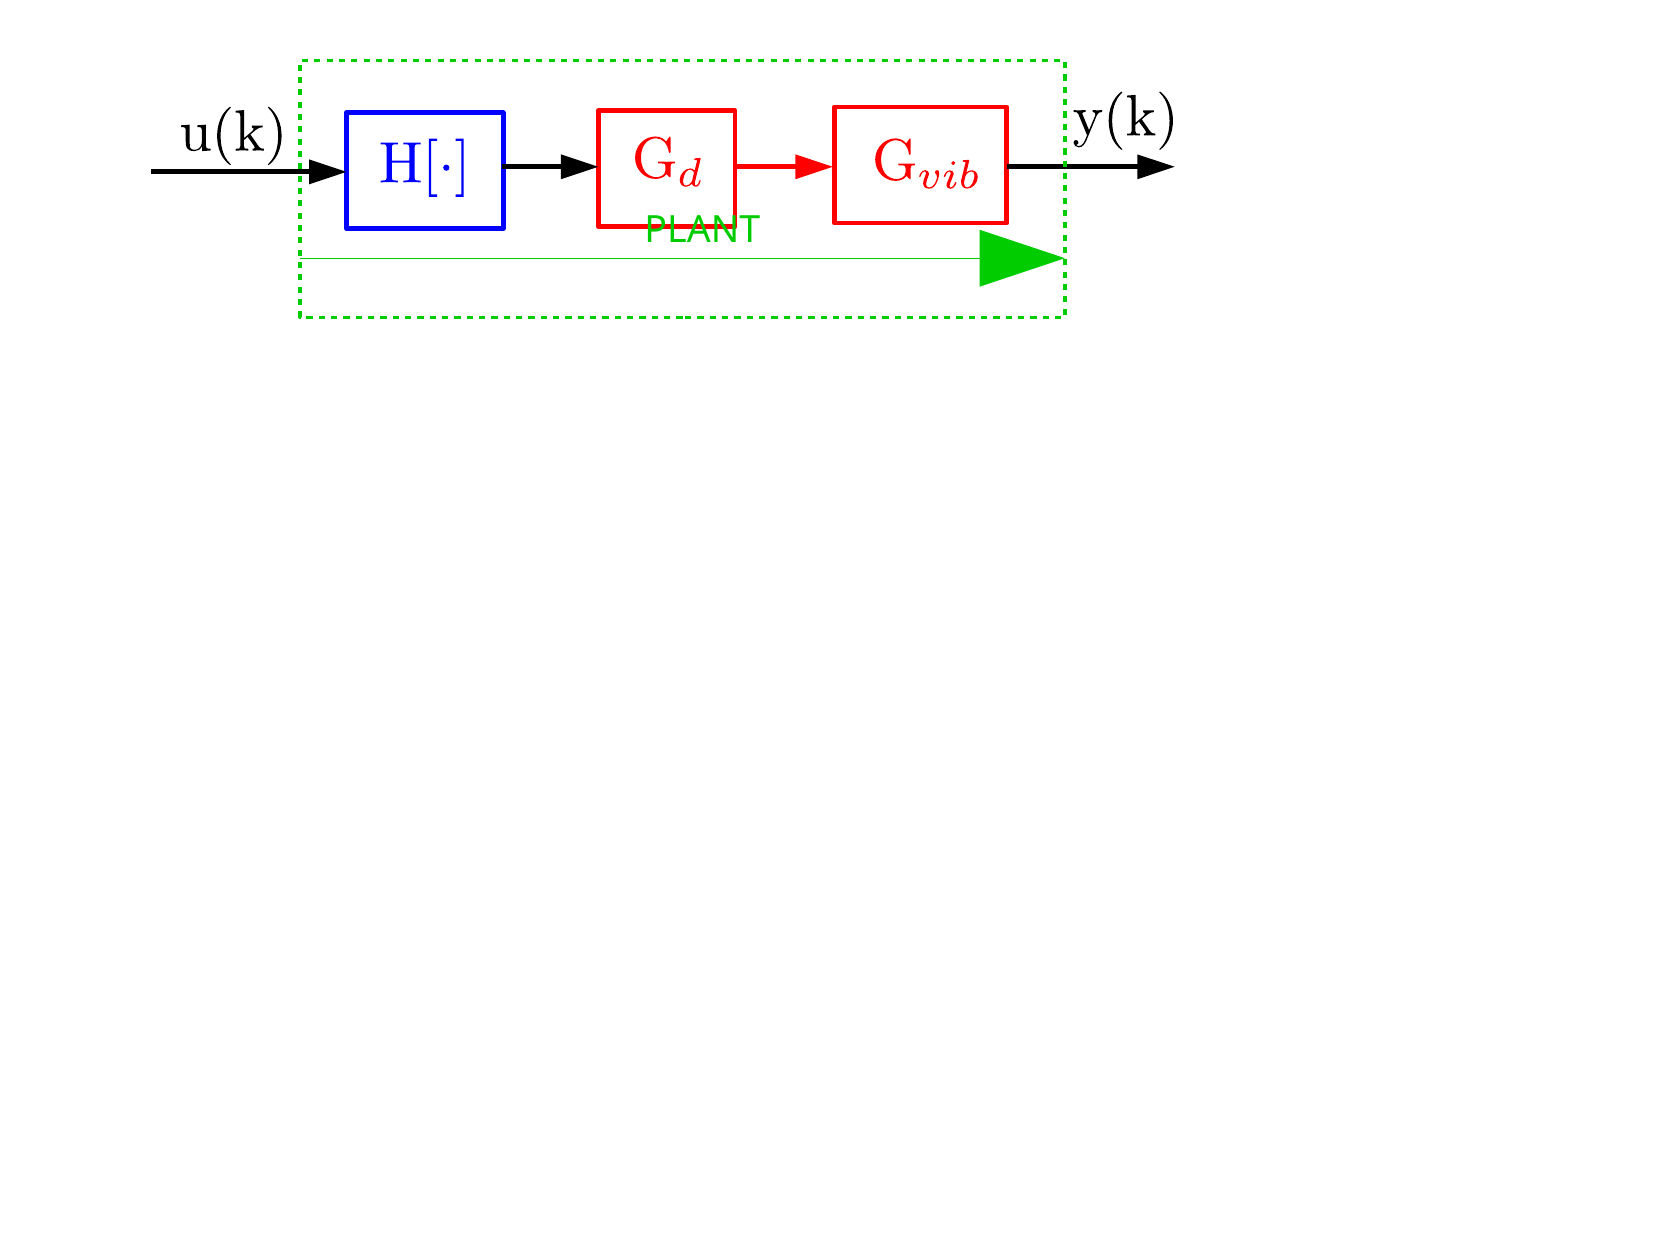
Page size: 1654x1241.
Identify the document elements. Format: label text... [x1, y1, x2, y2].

text_box PLANT [629, 195, 781, 326]
text_box [1072, 91, 1179, 150]
text_box [179, 106, 288, 166]
text_box [300, 60, 1066, 258]
text_box [781, 259, 1066, 318]
text_box [300, 259, 629, 318]
